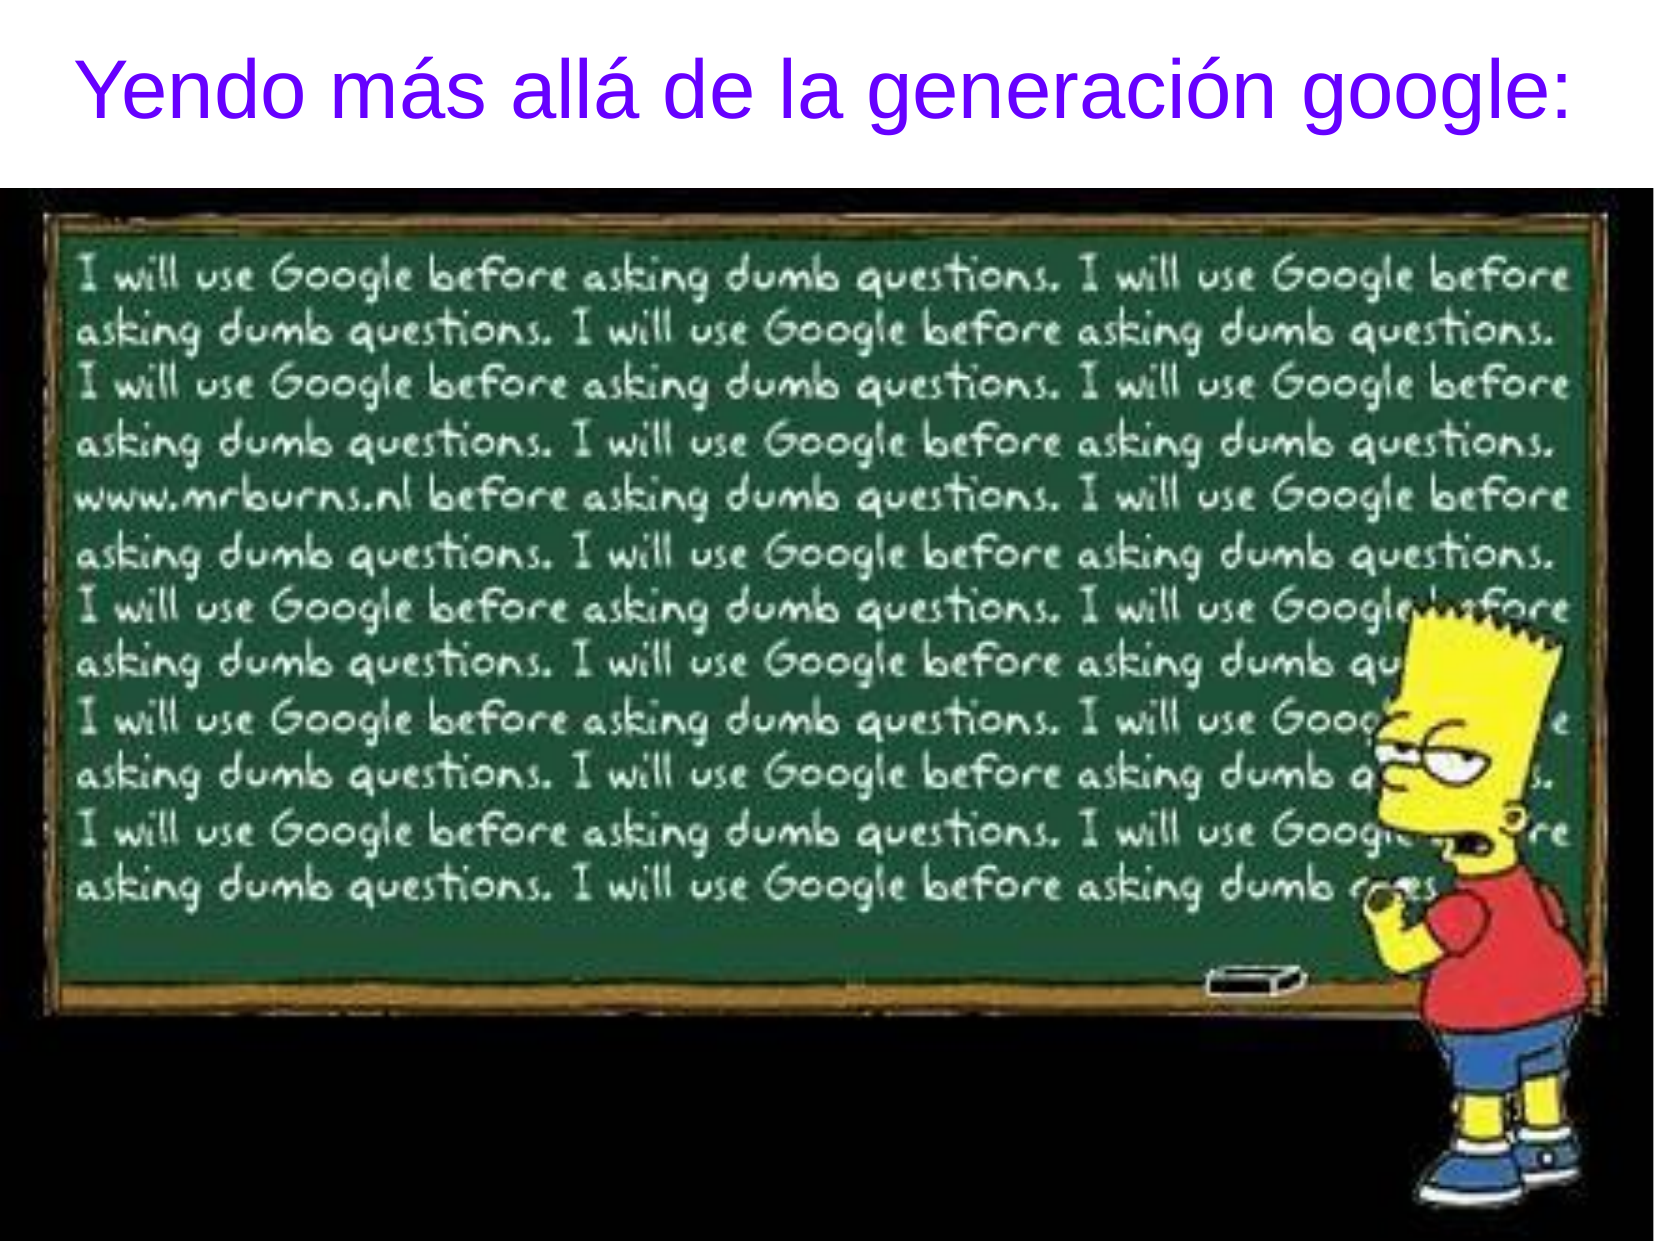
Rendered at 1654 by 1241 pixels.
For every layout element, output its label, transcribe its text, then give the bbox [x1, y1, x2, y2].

text_box Yendo más allá de la generación google: [59, 35, 1619, 154]
picture [0, 188, 1654, 1241]
